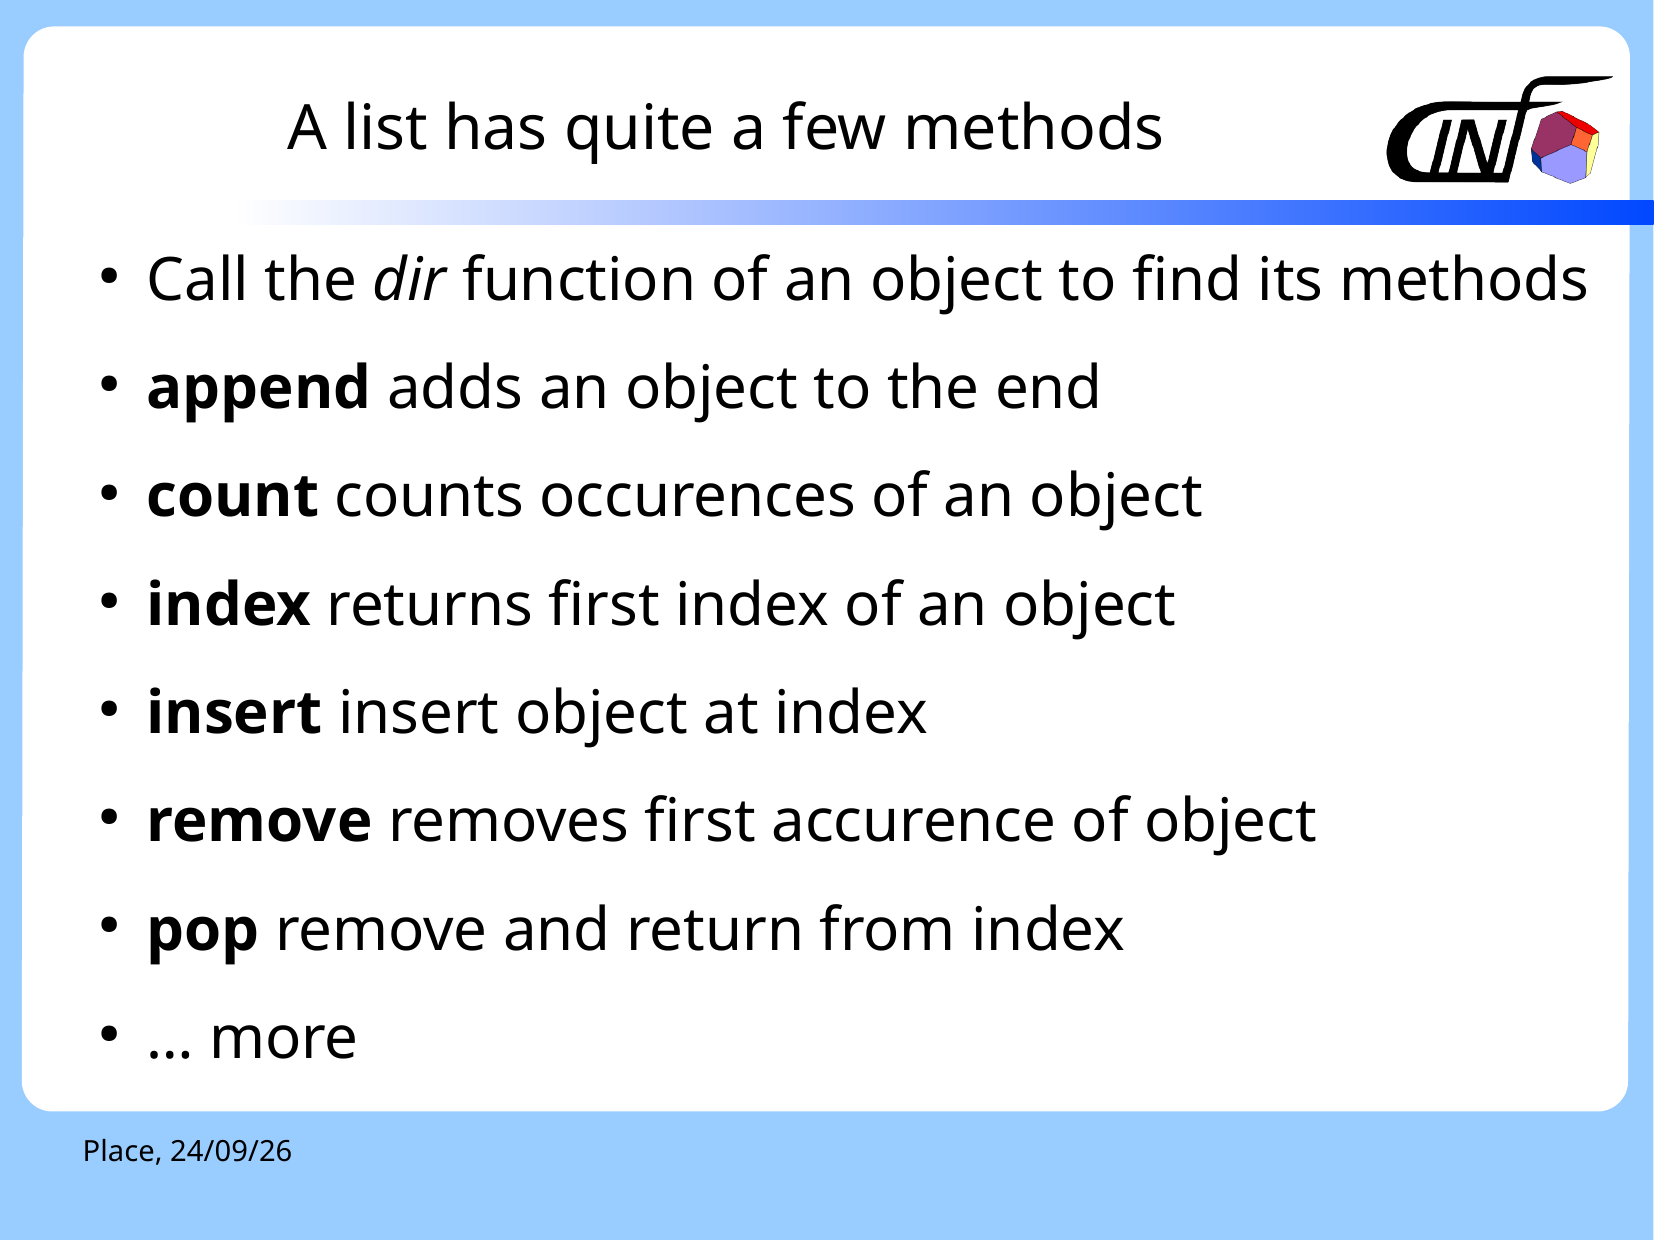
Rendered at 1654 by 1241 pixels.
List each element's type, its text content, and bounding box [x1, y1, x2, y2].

picture [1386, 76, 1613, 184]
title A list has quite a few methods [82, 49, 1371, 201]
list Call the dir function of an object to find its methods append adds an object to the end count counts occurences of an object index returns first index of an object insert insert object at index remove removes first accurence of object pop remove and return from index … more [82, 236, 1595, 1099]
table_header B [956, 201, 961, 224]
